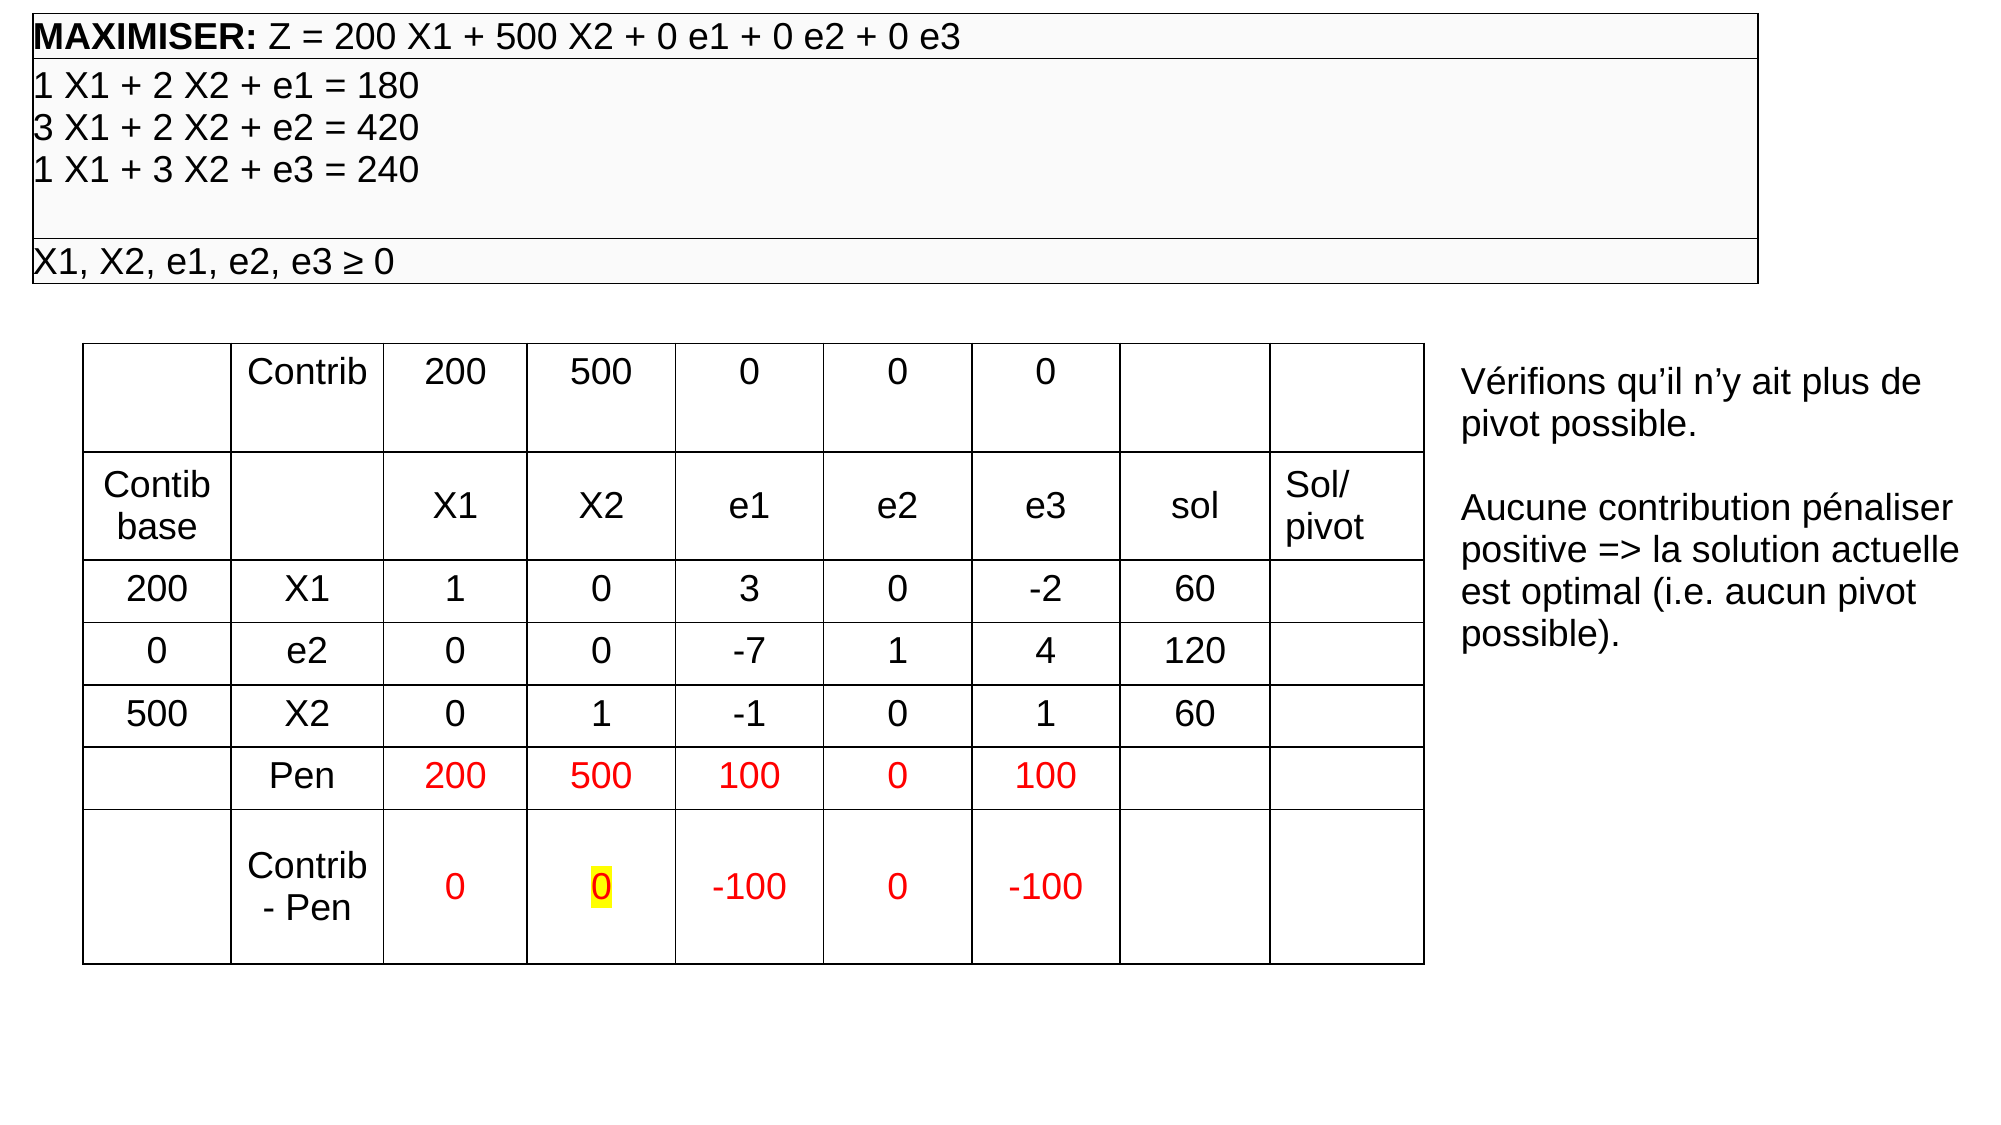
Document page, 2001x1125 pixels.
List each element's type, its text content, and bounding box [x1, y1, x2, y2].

table_cell 1 [973, 686, 1119, 746]
table_cell e2 [824, 453, 971, 559]
table_cell [1271, 686, 1423, 746]
table_cell e2 [232, 623, 383, 684]
table_cell 0 [384, 686, 526, 746]
table_cell e1 [676, 453, 823, 559]
table_cell 100 [676, 748, 823, 809]
table_cell 1 [528, 686, 675, 746]
table_cell 0 [528, 623, 675, 684]
table_header MAXIMISER: Z = 200 X1 + 500 X2 + 0 e1 + 0 e2 + 0 e3 [34, 14, 1757, 58]
table_cell Pen [232, 748, 383, 809]
table_cell Contrib - Pen [232, 810, 383, 963]
table_cell 0 [824, 686, 971, 746]
table_cell Sol/pivot [1271, 453, 1423, 559]
table_cell 500 [528, 748, 675, 809]
table_header [84, 344, 230, 451]
table_cell 1 X1 + 2 X2 + e1 = 180 3 X1 + 2 X2 + e2 = 420 1 X1 + 3 X2 + e3 = 240 [34, 59, 1757, 238]
table_cell [232, 453, 383, 559]
table_cell 4 [973, 623, 1119, 684]
table_cell 60 [1121, 686, 1269, 746]
table_cell [1271, 810, 1423, 963]
table_cell Contib base [84, 453, 230, 559]
text_box Vérifions qu’il n’y ait plus de pivot possible. Aucune contribution pénaliser positive => la solution actuelle est optimal (i.e. aucun pivot possible). [1446, 352, 1988, 901]
table_cell X1 [384, 453, 526, 559]
table_header Contrib [232, 344, 383, 451]
table_cell 3 [676, 561, 823, 622]
table_cell 1 [384, 561, 526, 622]
table_header 0 [824, 344, 971, 451]
table_cell -100 [973, 810, 1119, 963]
table_cell 1 [824, 623, 971, 684]
table_cell sol [1121, 453, 1269, 559]
table_cell 0 [528, 810, 675, 963]
table_cell [1121, 810, 1269, 963]
table_cell 120 [1121, 623, 1269, 684]
table_cell X2 [232, 686, 383, 746]
table_cell 0 [384, 623, 526, 684]
table_cell 200 [84, 561, 230, 622]
table_cell 0 [84, 623, 230, 684]
table_cell X1 [232, 561, 383, 622]
table_cell 500 [84, 686, 230, 746]
table_cell [1121, 748, 1269, 809]
table_cell [84, 748, 230, 809]
table_header 0 [973, 344, 1119, 451]
table_cell X1, X2, e1, e2, e3 ≥ 0 [34, 239, 1757, 283]
table_header 200 [384, 344, 526, 451]
table_cell 0 [824, 810, 971, 963]
table_cell 0 [824, 561, 971, 622]
table_cell 0 [824, 748, 971, 809]
table_cell -1 [676, 686, 823, 746]
table_cell -7 [676, 623, 823, 684]
table_header 500 [528, 344, 675, 451]
table_cell -100 [676, 810, 823, 963]
table_cell 0 [528, 561, 675, 622]
table_cell 0 [384, 810, 526, 963]
table_header [1271, 344, 1423, 451]
table_cell -2 [973, 561, 1119, 622]
table_cell 60 [1121, 561, 1269, 622]
table_cell [84, 810, 230, 963]
table_cell X2 [528, 453, 675, 559]
table_cell 100 [973, 748, 1119, 809]
table_cell [1271, 748, 1423, 809]
table_cell e3 [973, 453, 1119, 559]
table_cell [1271, 561, 1423, 622]
table_cell 200 [384, 748, 526, 809]
table_header 0 [676, 344, 823, 451]
table_cell [1271, 623, 1423, 684]
table_header [1121, 344, 1269, 451]
